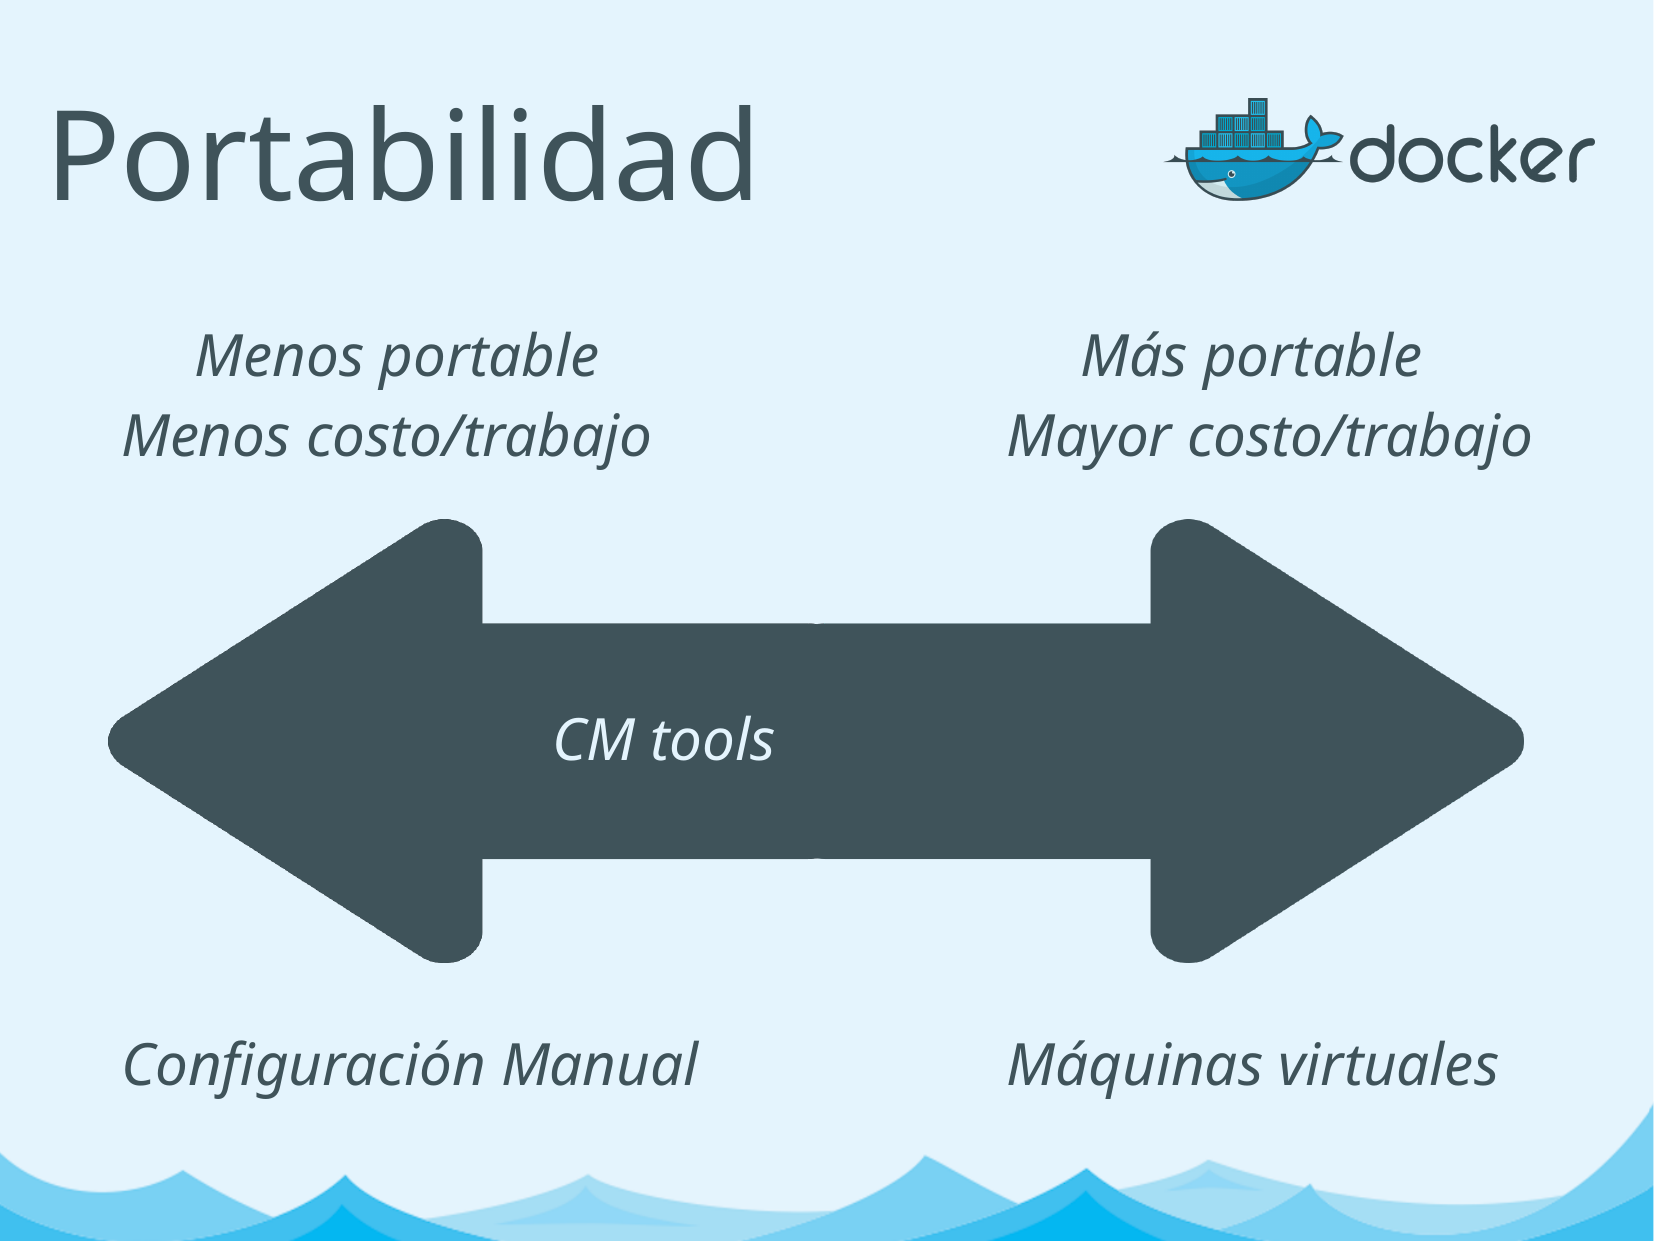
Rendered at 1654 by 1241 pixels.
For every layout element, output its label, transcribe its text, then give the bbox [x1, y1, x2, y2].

text_box CM tools [537, 690, 798, 789]
picture [108, 519, 1524, 963]
text_box Configuración Manual Máquinas virtuales [106, 1015, 1583, 1124]
picture [1163, 98, 1595, 201]
text_box Menos portable Más portable Menos costo/trabajo Mayor costo/trabajo [106, 307, 1583, 487]
text_box Portabilidad [30, 59, 731, 252]
picture [0, 1101, 1654, 1241]
